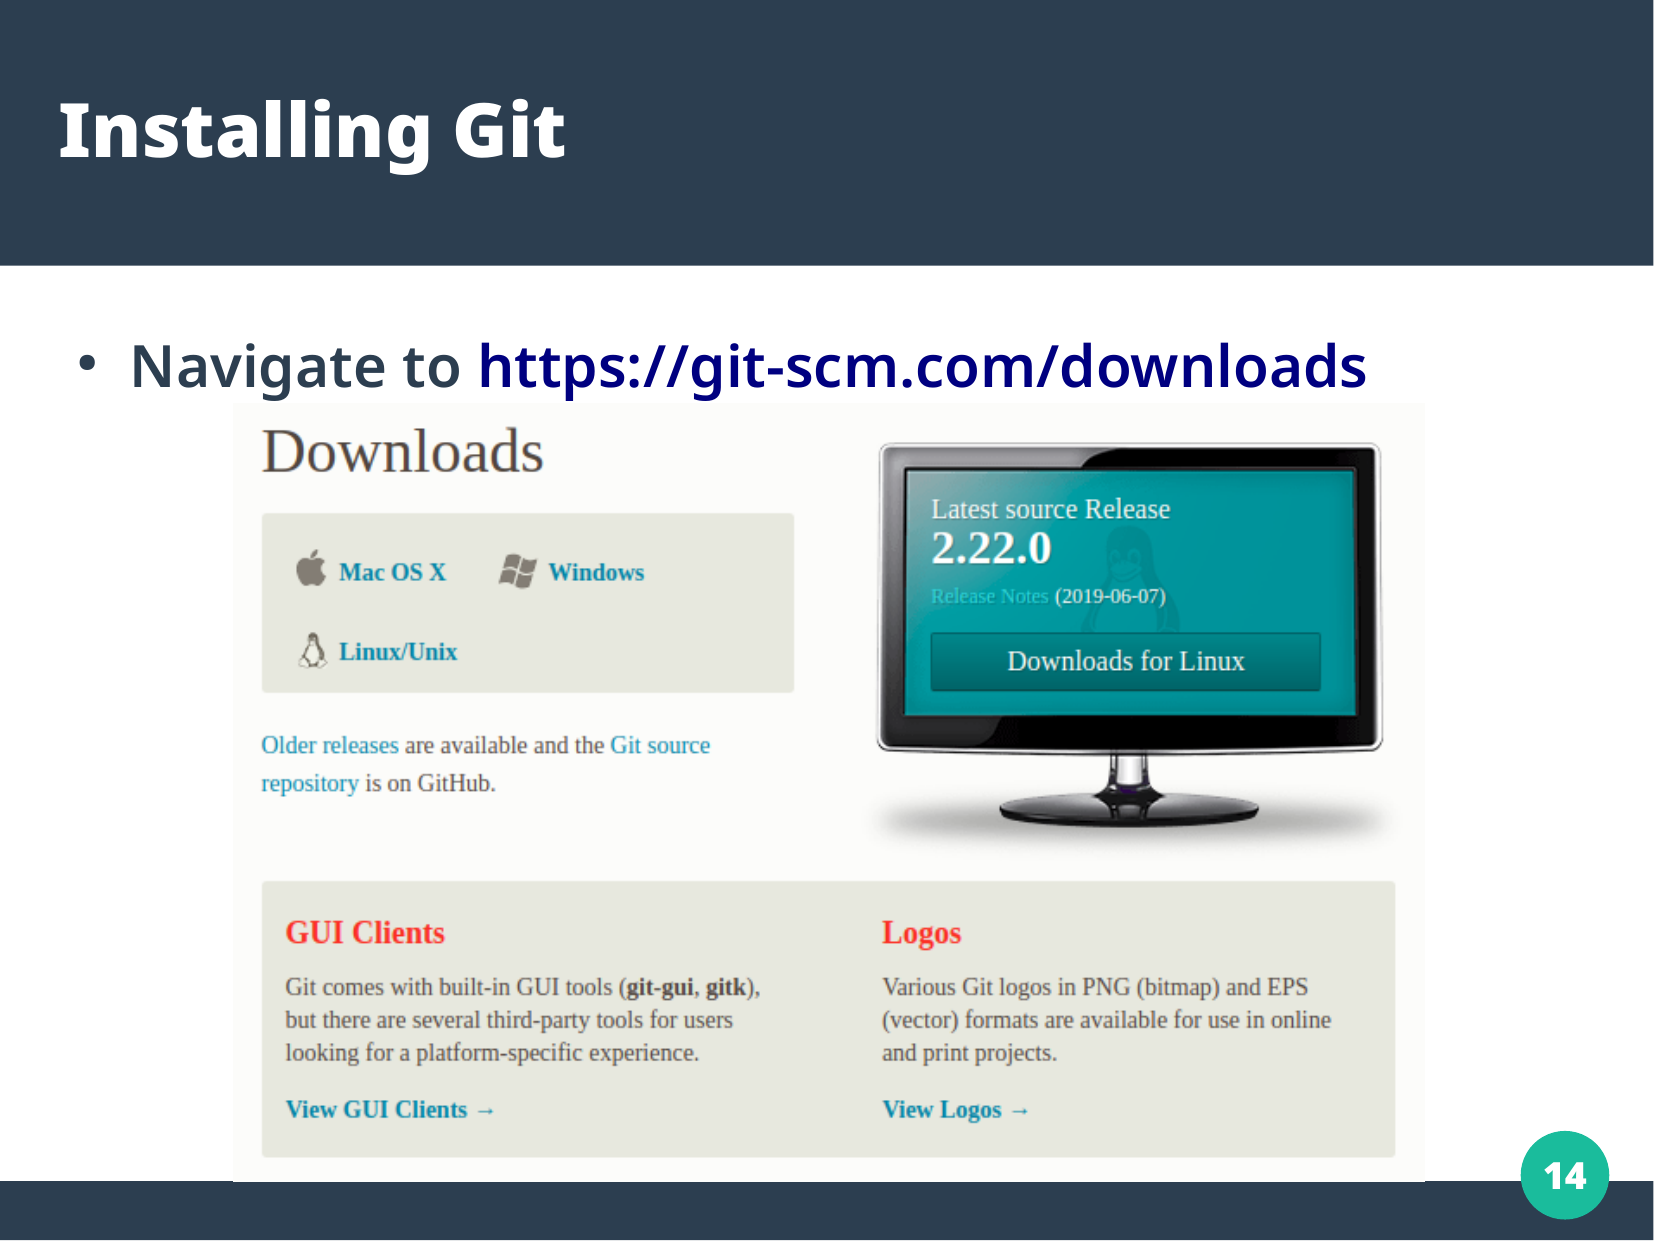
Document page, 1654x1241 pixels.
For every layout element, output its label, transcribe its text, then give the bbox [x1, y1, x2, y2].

title Installing Git [59, 49, 1595, 207]
list Navigate to https://git-scm.com/downloads [59, 324, 1595, 1152]
picture [233, 403, 1425, 1182]
